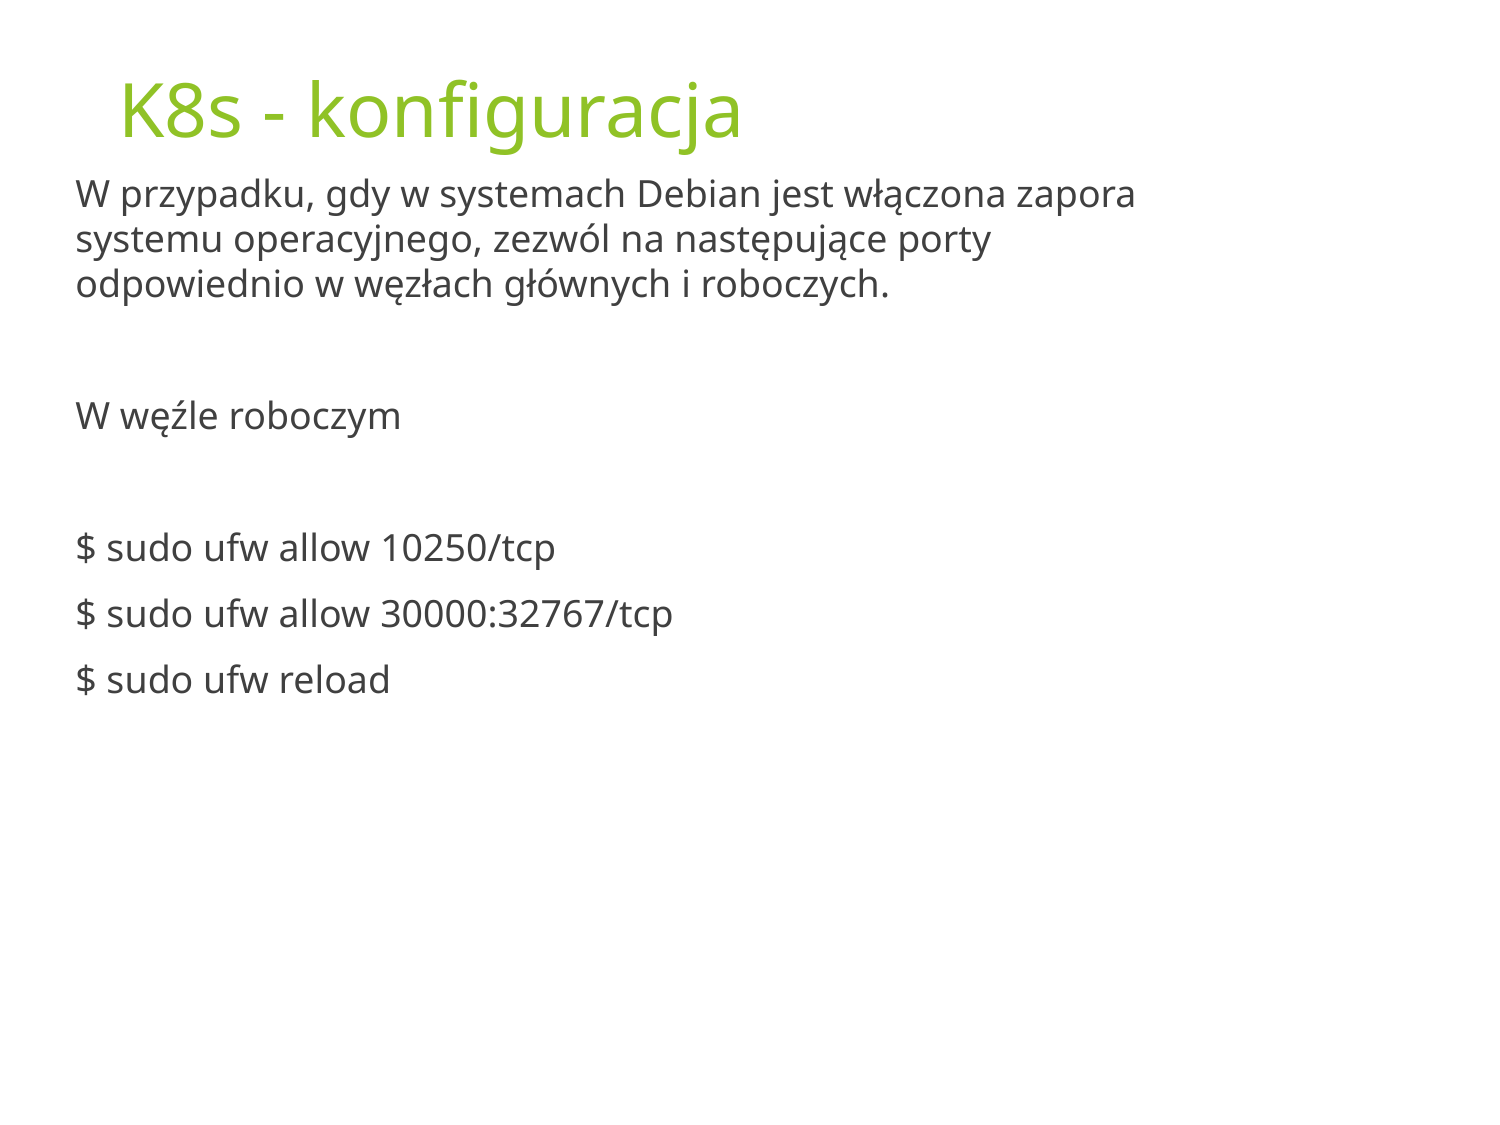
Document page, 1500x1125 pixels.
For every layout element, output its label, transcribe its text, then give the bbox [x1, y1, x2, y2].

title K8s - konfiguracja [103, 54, 1145, 162]
list W przypadku, gdy w systemach Debian jest włączona zapora systemu operacyjnego, zezwól na następujące porty odpowiednio w węzłach głównych i roboczych. W węźle roboczym $ sudo ufw allow 10250/tcp $ sudo ufw allow 30000:32767/tcp $ sudo ufw reload [60, 162, 1225, 1125]
